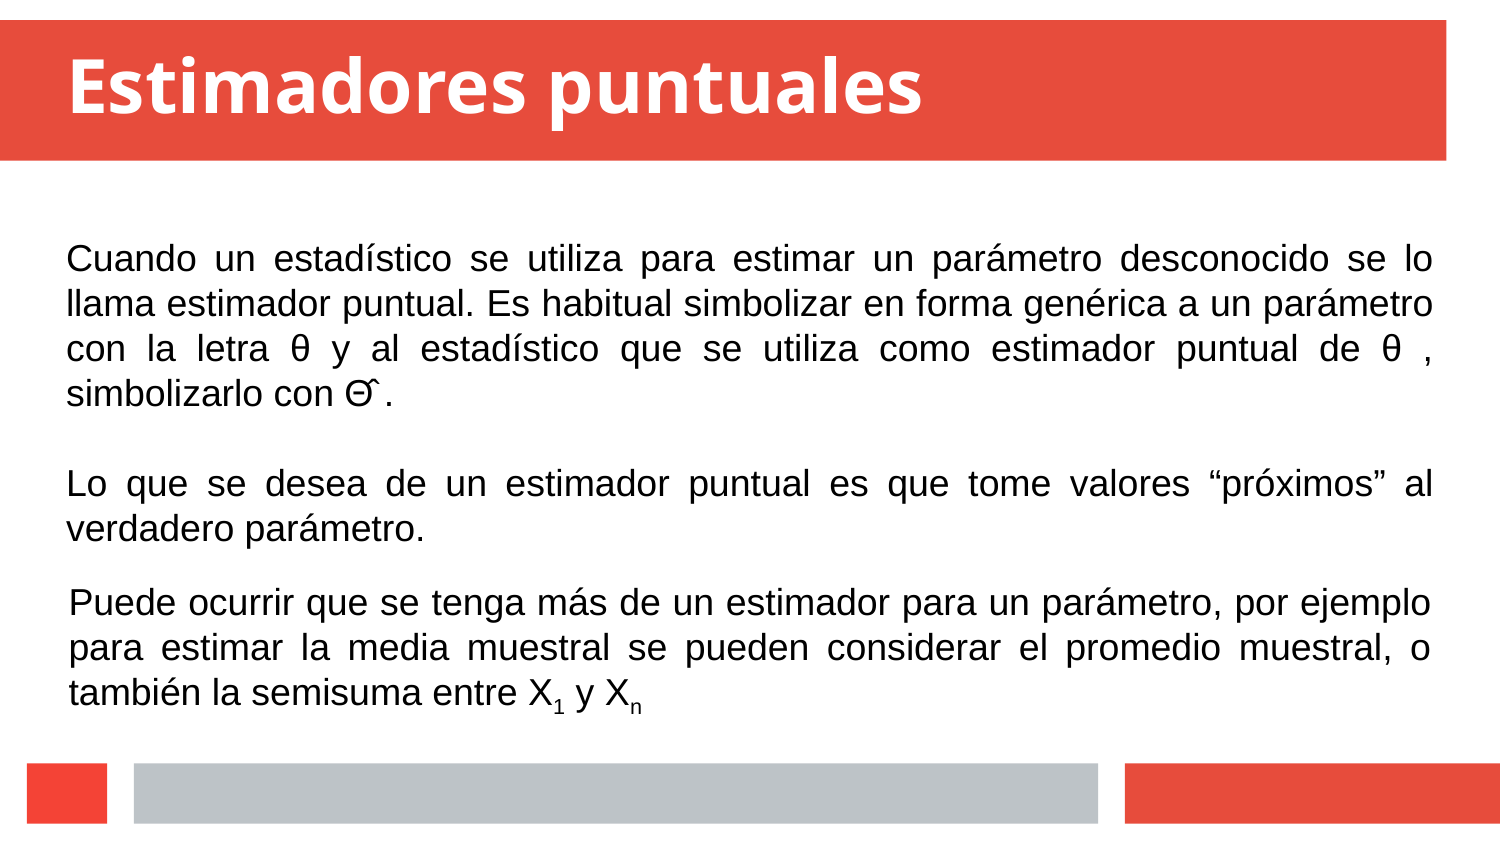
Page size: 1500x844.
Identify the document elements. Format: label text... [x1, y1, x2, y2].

list Cuando un estadístico se utiliza para estimar un parámetro desconocido se lo llama estimador puntual. Es habitual simbolizar en forma genérica a un parámetro con la letra θ y al estadístico que se utiliza como estimador puntual de θ , simbolizarlo con Θ̂ . Lo que se desea de un estimador puntual es que tome valores “próximos” al verdadero parámetro. [53, 220, 1447, 473]
text_box Puede ocurrir que se tenga más de un estimador para un parámetro, por ejemplo para estimar la media muestral se pueden considerar el promedio muestral, o también la semisuma entre X1 y Xn [53, 562, 1447, 737]
title Estimadores puntuales [53, 40, 1447, 141]
